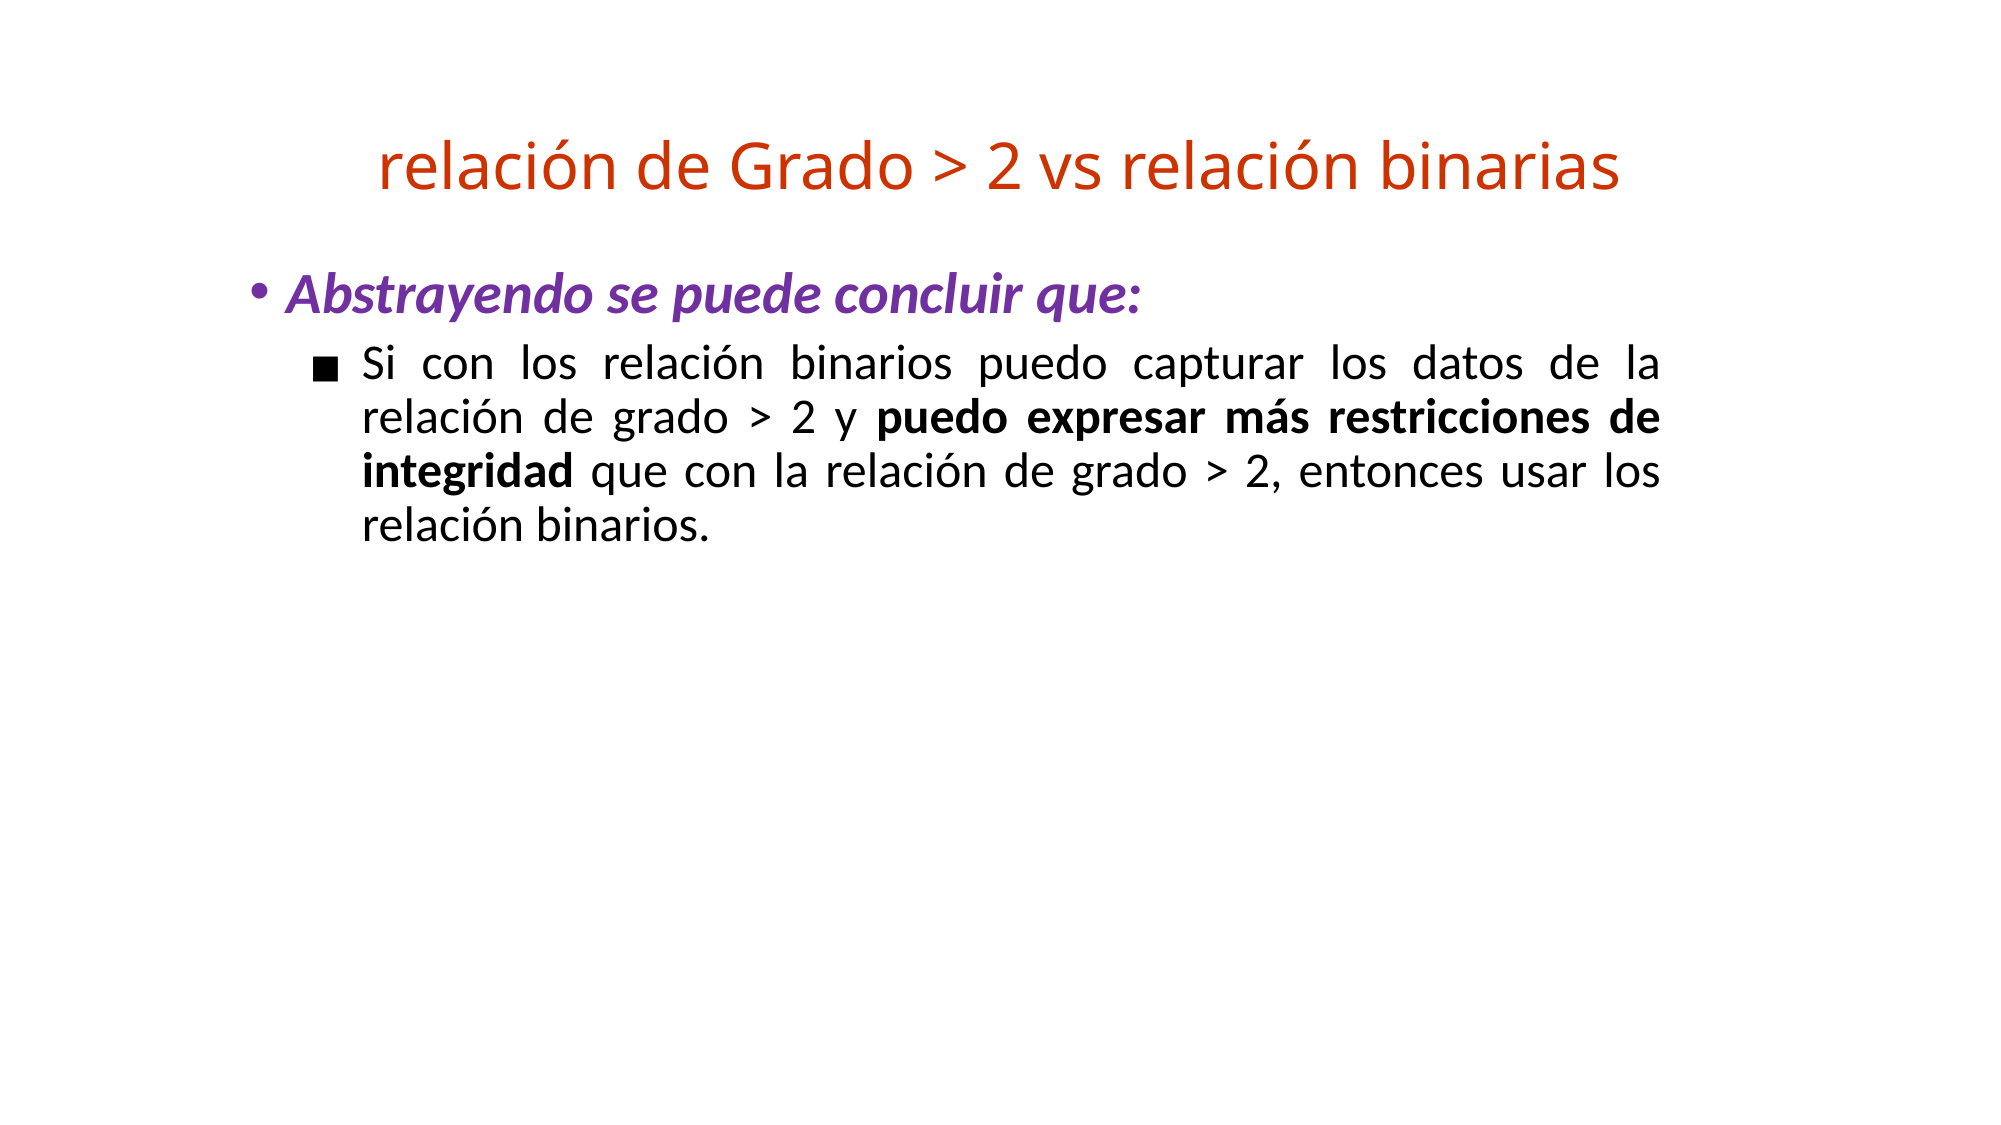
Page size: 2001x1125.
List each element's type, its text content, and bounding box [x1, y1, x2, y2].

list Abstrayendo se puede concluir que: Si con los relación binarios puedo capturar los datos de la relación de grado > 2 y puedo expresar más restricciones de integridad que con la relación de grado > 2, entonces usar los relación binarios. [234, 255, 1677, 686]
title relación de Grado > 2 vs relación binarias [137, 59, 1863, 278]
